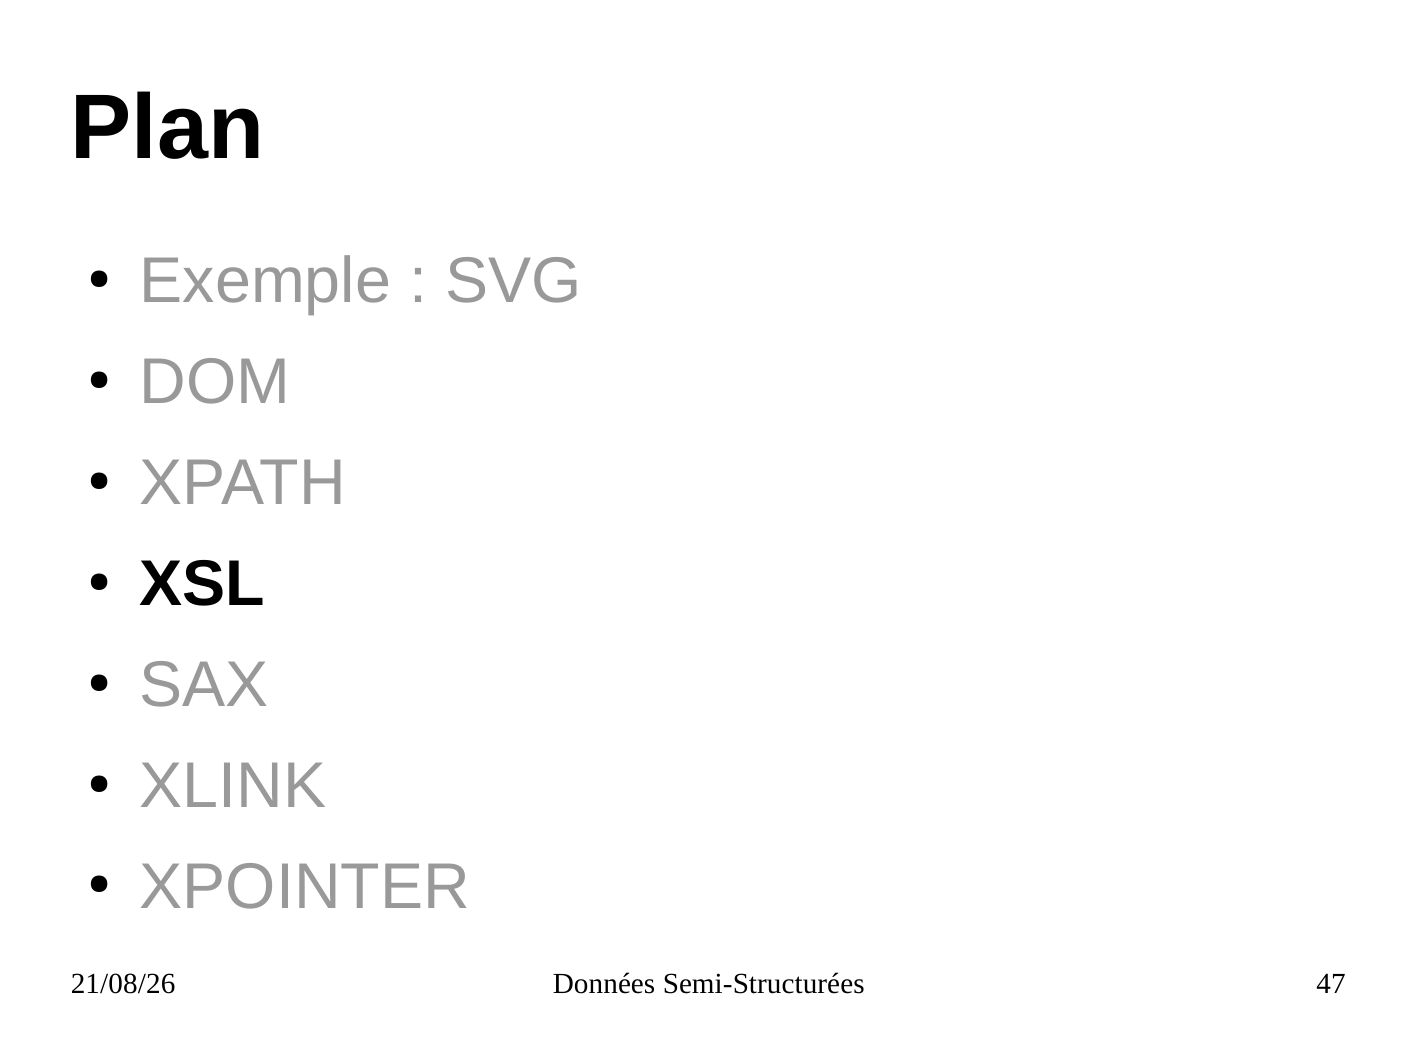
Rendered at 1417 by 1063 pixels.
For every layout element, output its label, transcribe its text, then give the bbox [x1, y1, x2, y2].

list Exemple : SVG DOM XPATH XSL SAX XLINK XPOINTER [70, 244, 1346, 925]
title Plan [70, 42, 1346, 212]
